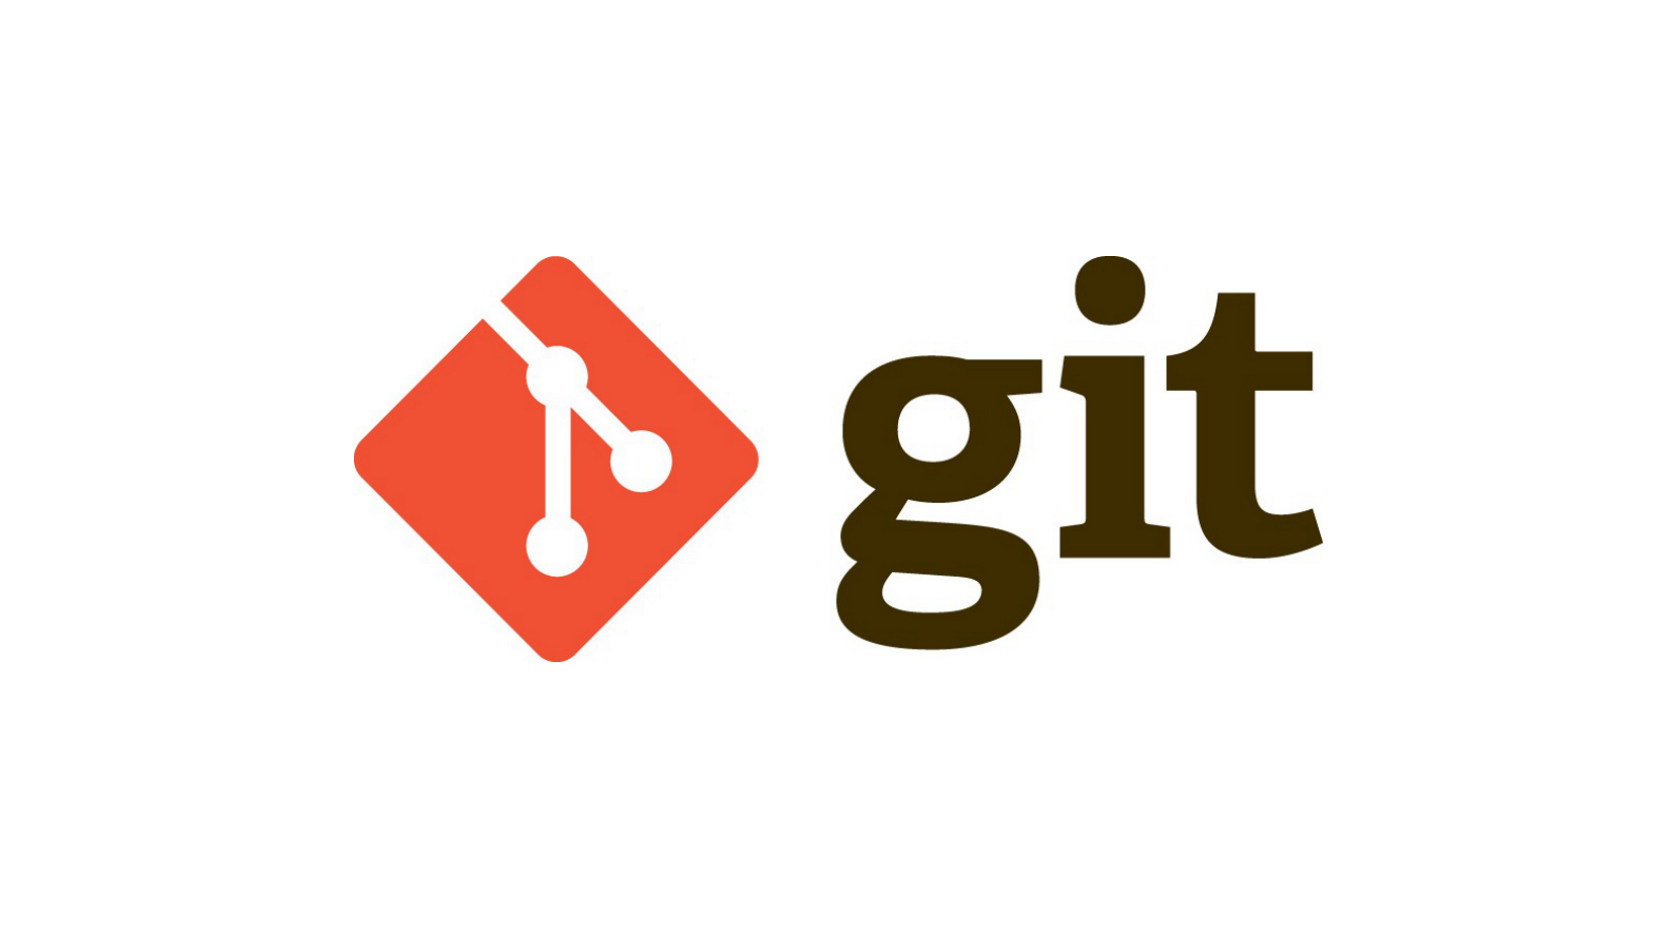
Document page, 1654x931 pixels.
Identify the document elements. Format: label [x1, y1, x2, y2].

picture [354, 256, 1323, 662]
